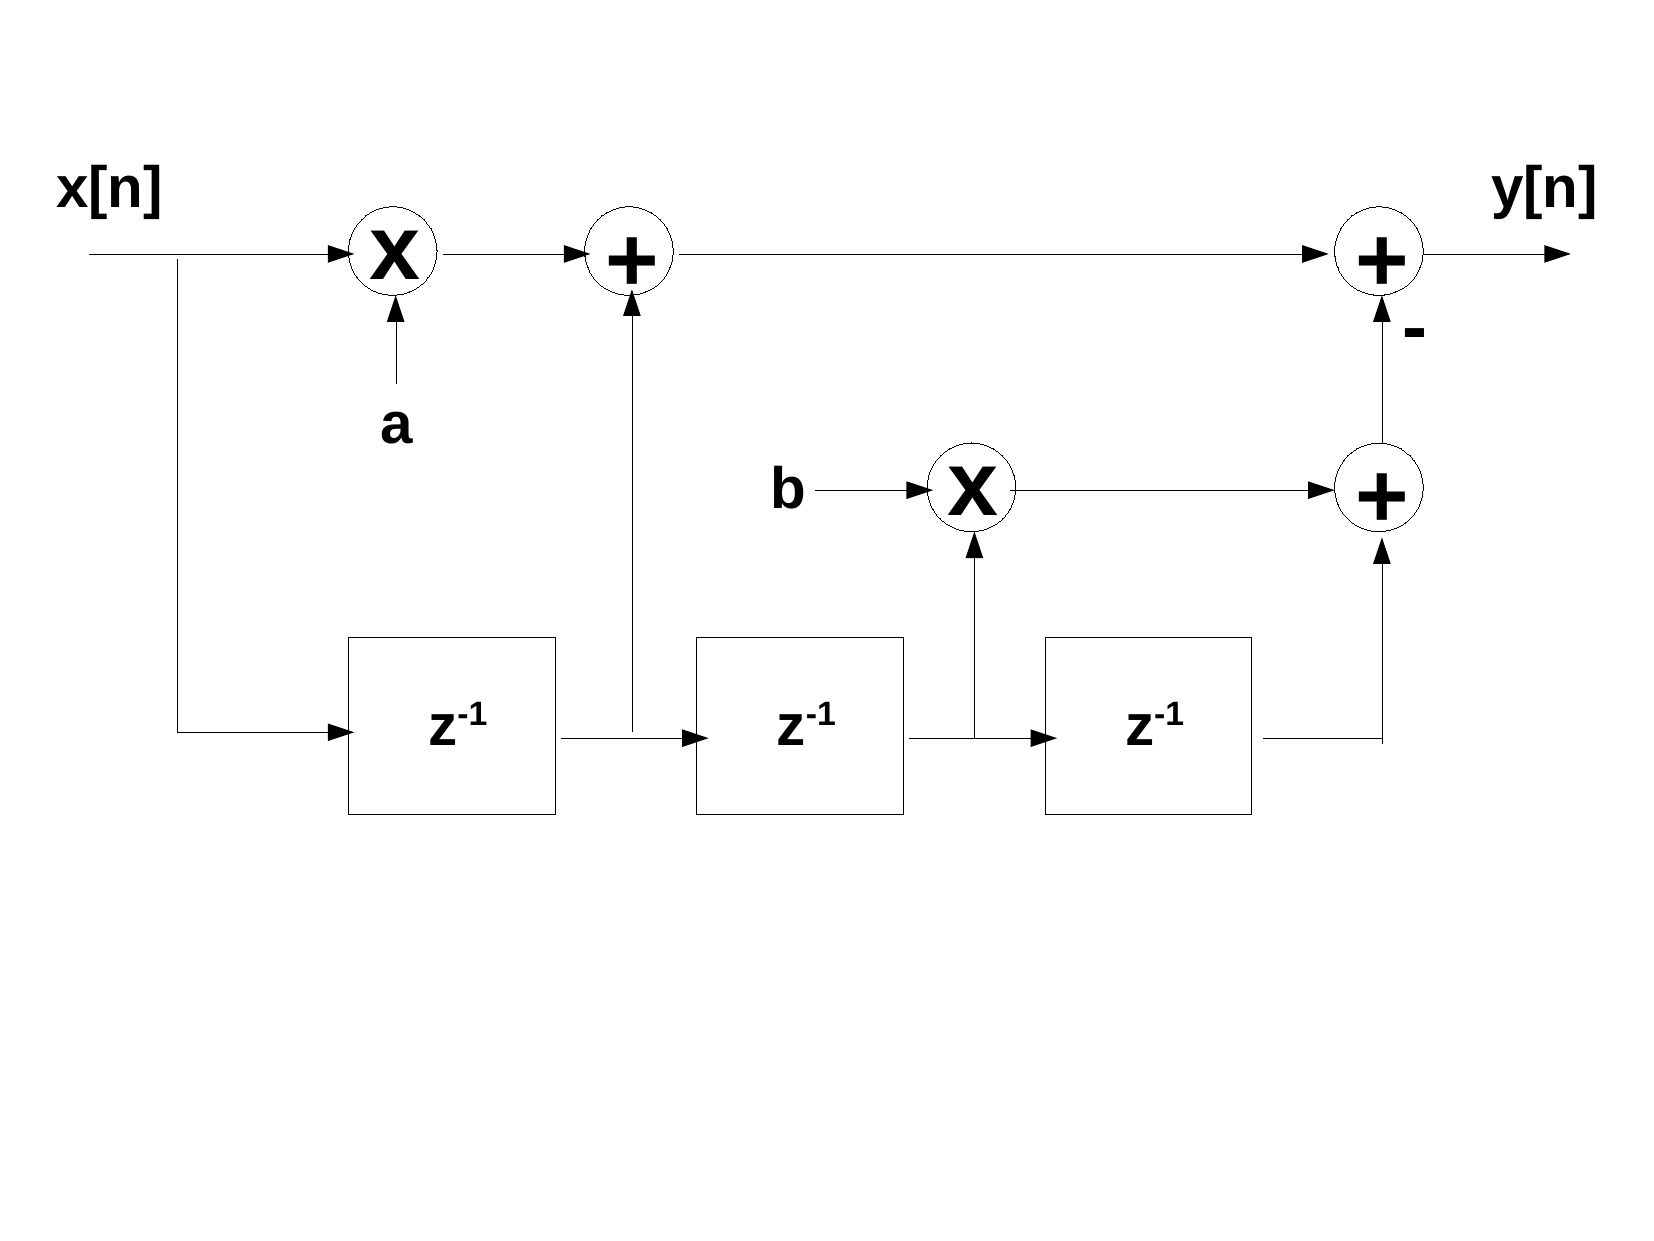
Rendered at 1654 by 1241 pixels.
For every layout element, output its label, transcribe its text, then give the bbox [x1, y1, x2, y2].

text_box [348, 229, 354, 253]
text_box x [354, 189, 443, 307]
text_box z-1 [1110, 685, 1229, 774]
text_box b [755, 448, 875, 538]
text_box [1045, 637, 1252, 815]
text_box [927, 465, 933, 489]
text_box [584, 229, 590, 253]
text_box [927, 491, 933, 510]
text_box + [1340, 200, 1430, 319]
text_box z-1 [413, 685, 532, 774]
text_box [348, 637, 556, 815]
text_box - [1387, 277, 1506, 377]
text_box + [1340, 437, 1430, 555]
text_box [696, 637, 904, 815]
text_box [348, 255, 354, 273]
text_box x[n] [41, 147, 207, 237]
text_box [585, 255, 590, 273]
text_box x [933, 425, 1022, 543]
text_box + [590, 200, 680, 319]
text_box [1334, 466, 1340, 509]
text_box z-1 [761, 685, 880, 774]
text_box a [366, 383, 485, 473]
text_box [1334, 230, 1340, 273]
text_box y[n] [1476, 147, 1642, 237]
